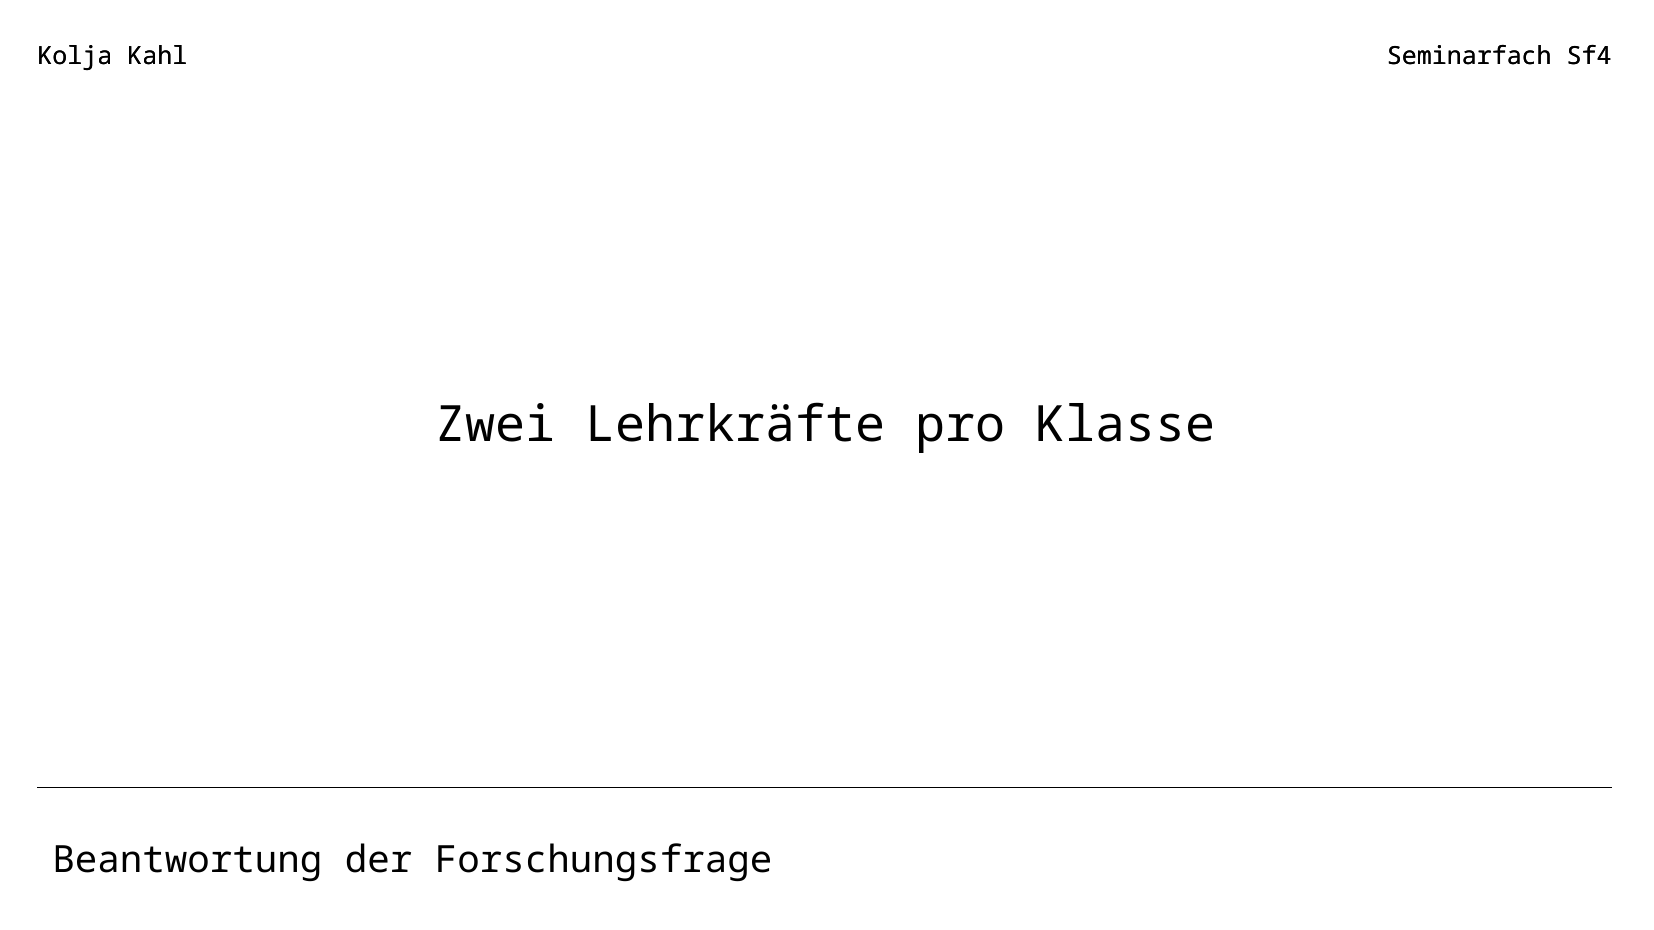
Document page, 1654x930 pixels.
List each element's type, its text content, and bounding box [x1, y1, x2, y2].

text_box Beantwortung der Forschungsfrage [37, 825, 901, 930]
title Kolja Kahl [37, 37, 225, 76]
title Seminarfach Sf4 [1312, 37, 1612, 76]
text_box Zwei Lehrkräfte pro Klasse [37, 131, 1613, 713]
